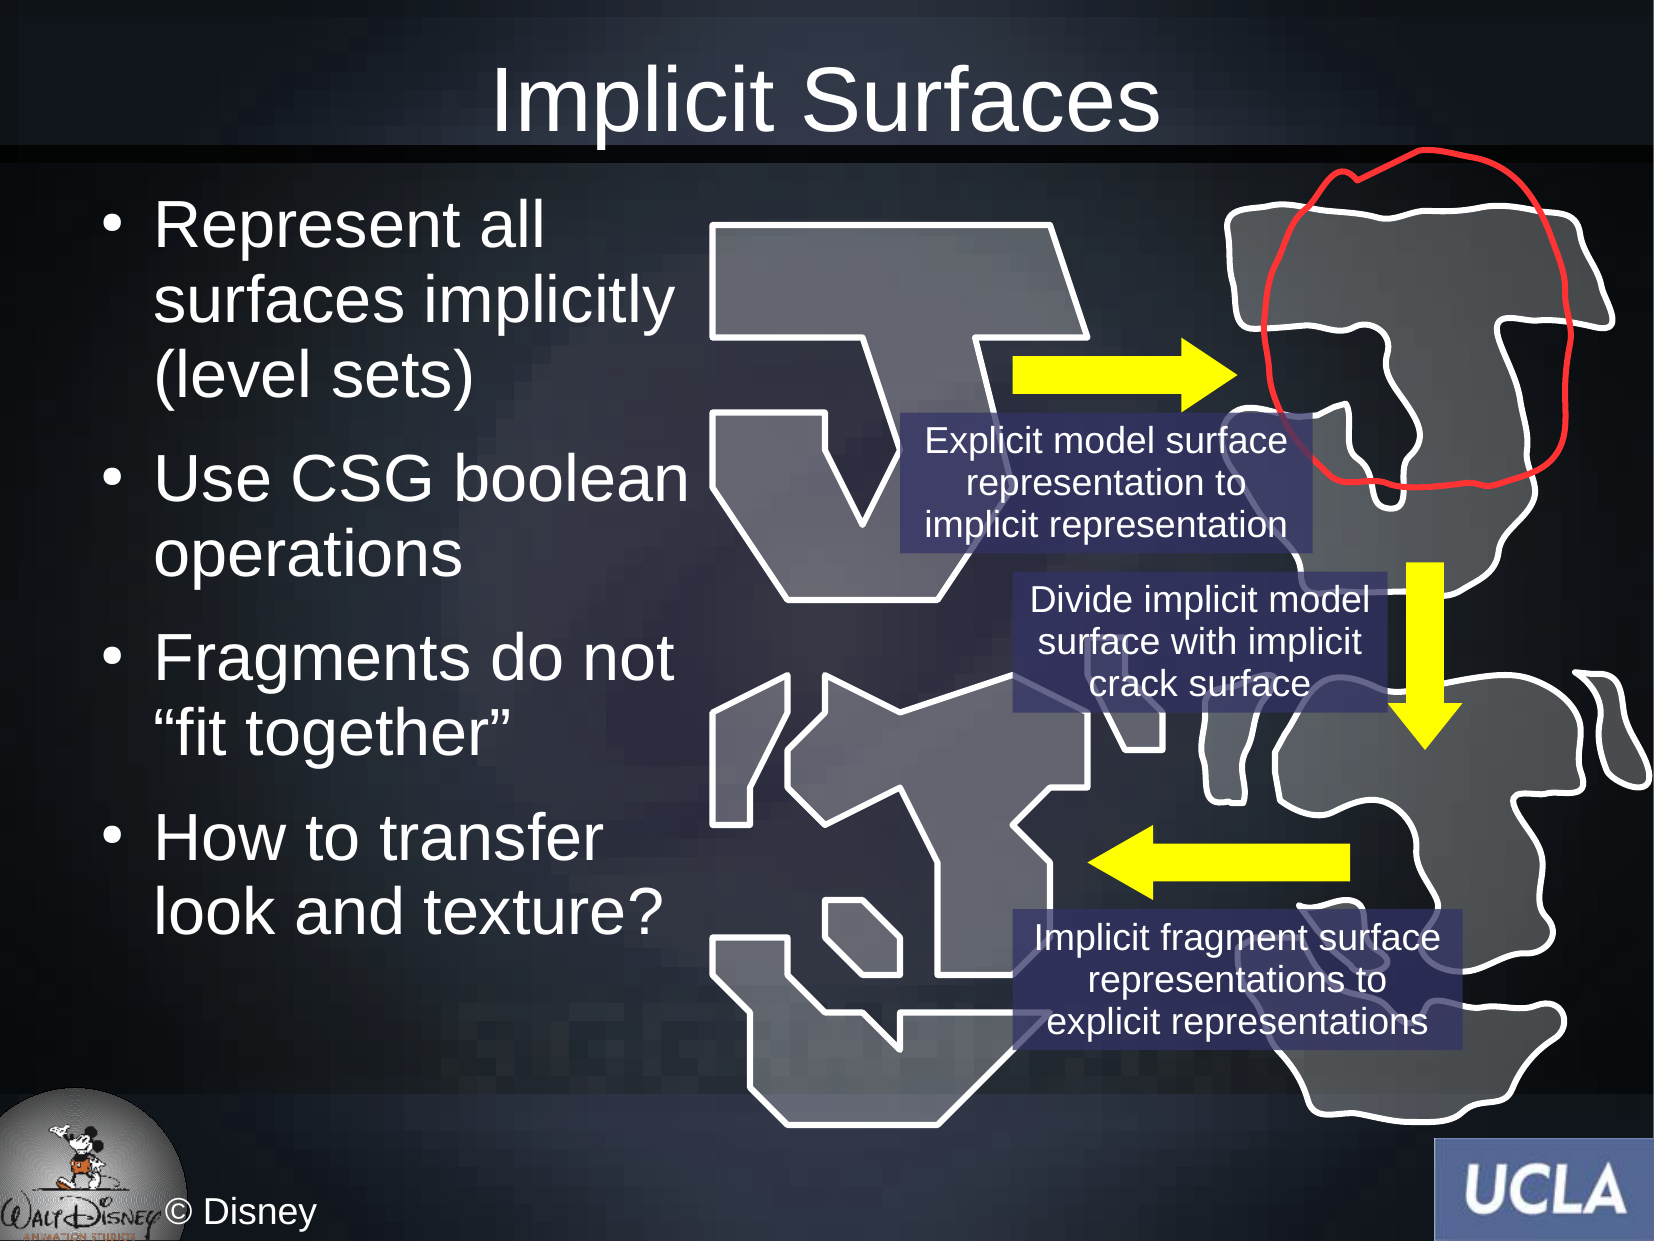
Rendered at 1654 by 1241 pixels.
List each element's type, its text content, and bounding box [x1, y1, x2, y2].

text_box [1201, 713, 1258, 804]
text_box Explicit model surface representation to implicit representation [900, 412, 1313, 554]
text_box [1275, 465, 1584, 972]
text_box [1012, 337, 1238, 412]
text_box [1575, 672, 1650, 788]
text_box [1106, 713, 1163, 751]
text_box [1087, 825, 1351, 901]
text_box [1544, 211, 1613, 329]
text_box [712, 675, 788, 826]
text_box [1313, 403, 1371, 479]
text_box Divide implicit model surface with implicit crack surface [1012, 571, 1388, 713]
text_box [825, 900, 901, 976]
picture [0, 0, 1654, 1241]
text_box Implicit fragment surface representations to explicit representations [1012, 909, 1463, 1051]
list Represent all surfaces implicitly (level sets) Use CSG boolean operations Fragments do not “fit together” How to transfer look and texture? [82, 187, 713, 1073]
text_box [1278, 1003, 1565, 1123]
text_box [1227, 204, 1303, 329]
text_box [1267, 205, 1566, 484]
title Implicit Surfaces [82, 48, 1571, 152]
text_box [1234, 407, 1275, 412]
text_box [712, 937, 1012, 1126]
text_box [787, 675, 1088, 976]
text_box [1298, 900, 1363, 909]
text_box [712, 225, 1088, 601]
